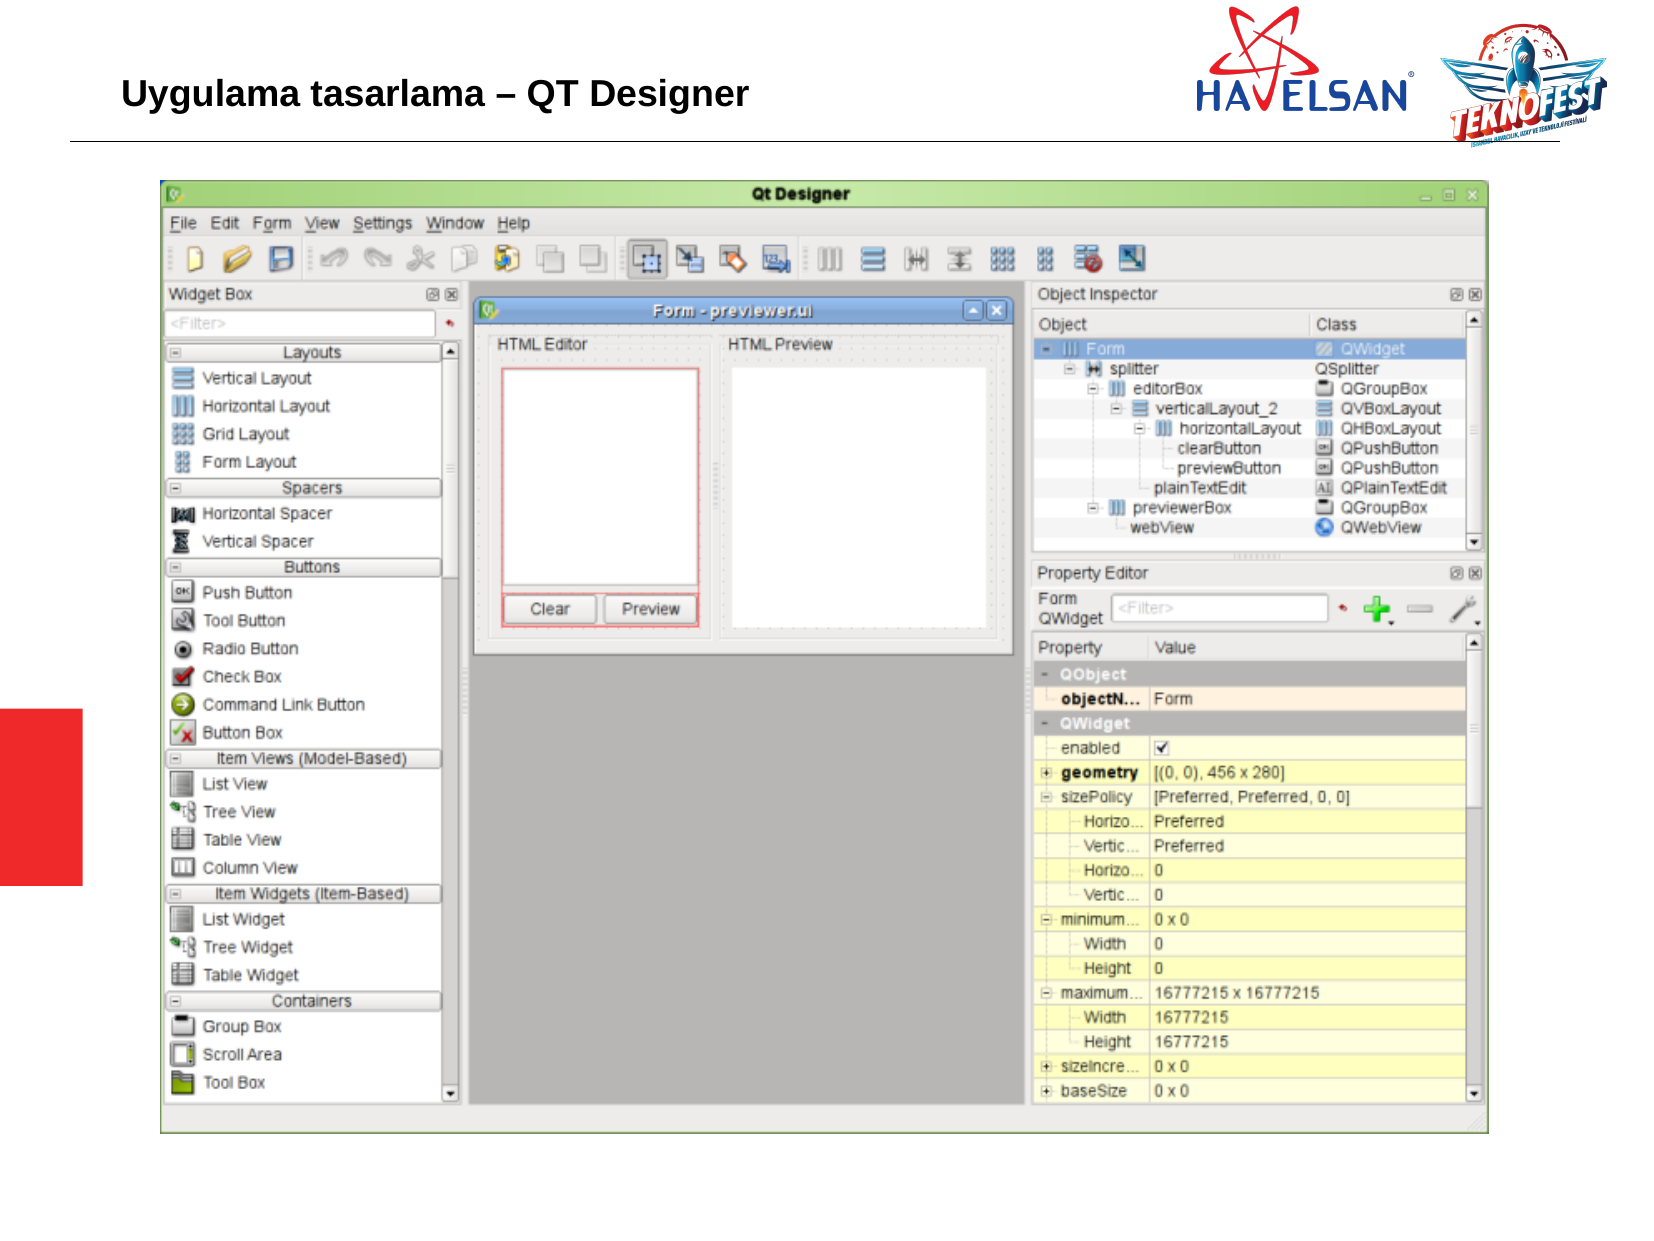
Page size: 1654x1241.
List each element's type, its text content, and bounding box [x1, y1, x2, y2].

text_box Uygulama tasarlama – QT Designer [106, 65, 1536, 122]
picture [1195, 2, 1630, 154]
picture [160, 180, 1489, 1134]
